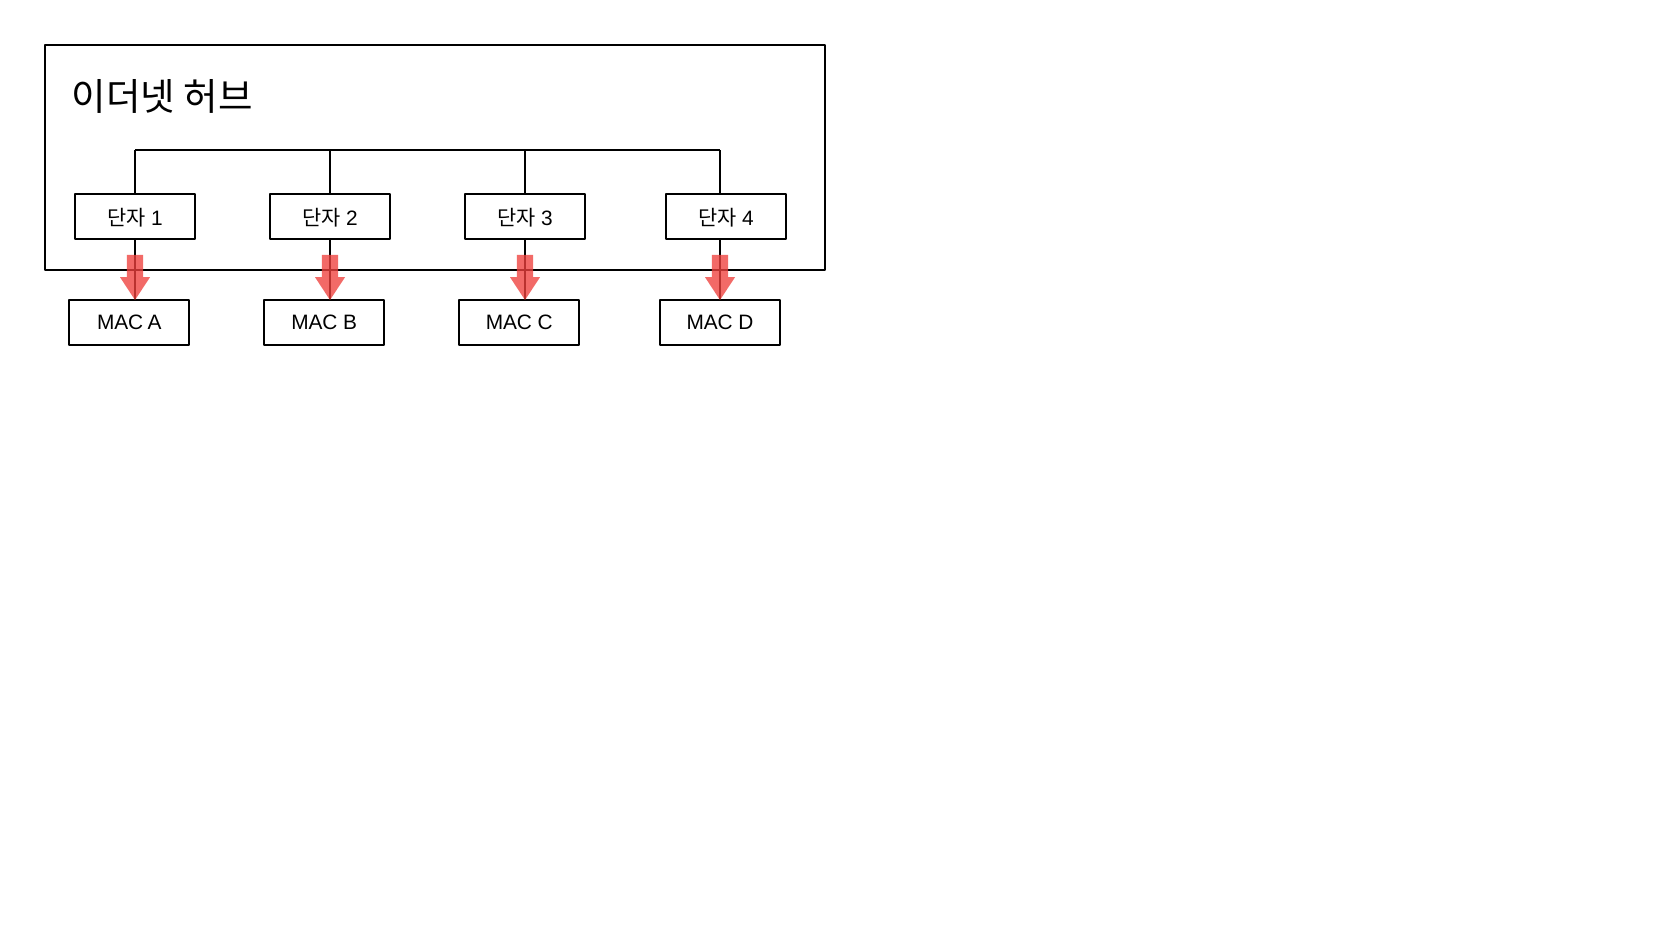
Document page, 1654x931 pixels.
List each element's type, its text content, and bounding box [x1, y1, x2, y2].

text_box MAC A [69, 300, 190, 346]
text_box [315, 254, 346, 301]
text_box [510, 254, 541, 301]
text_box 단자2 [270, 194, 391, 240]
text_box MAC B [264, 300, 385, 346]
text_box MAC D [660, 300, 781, 346]
text_box 단자4 [665, 194, 786, 240]
text_box [120, 254, 151, 301]
text_box 단자3 [465, 194, 586, 240]
text_box 단자1 [75, 194, 196, 240]
text_box MAC C [459, 300, 580, 346]
text_box [705, 254, 736, 301]
text_box 이더넷 허브 [56, 60, 271, 130]
